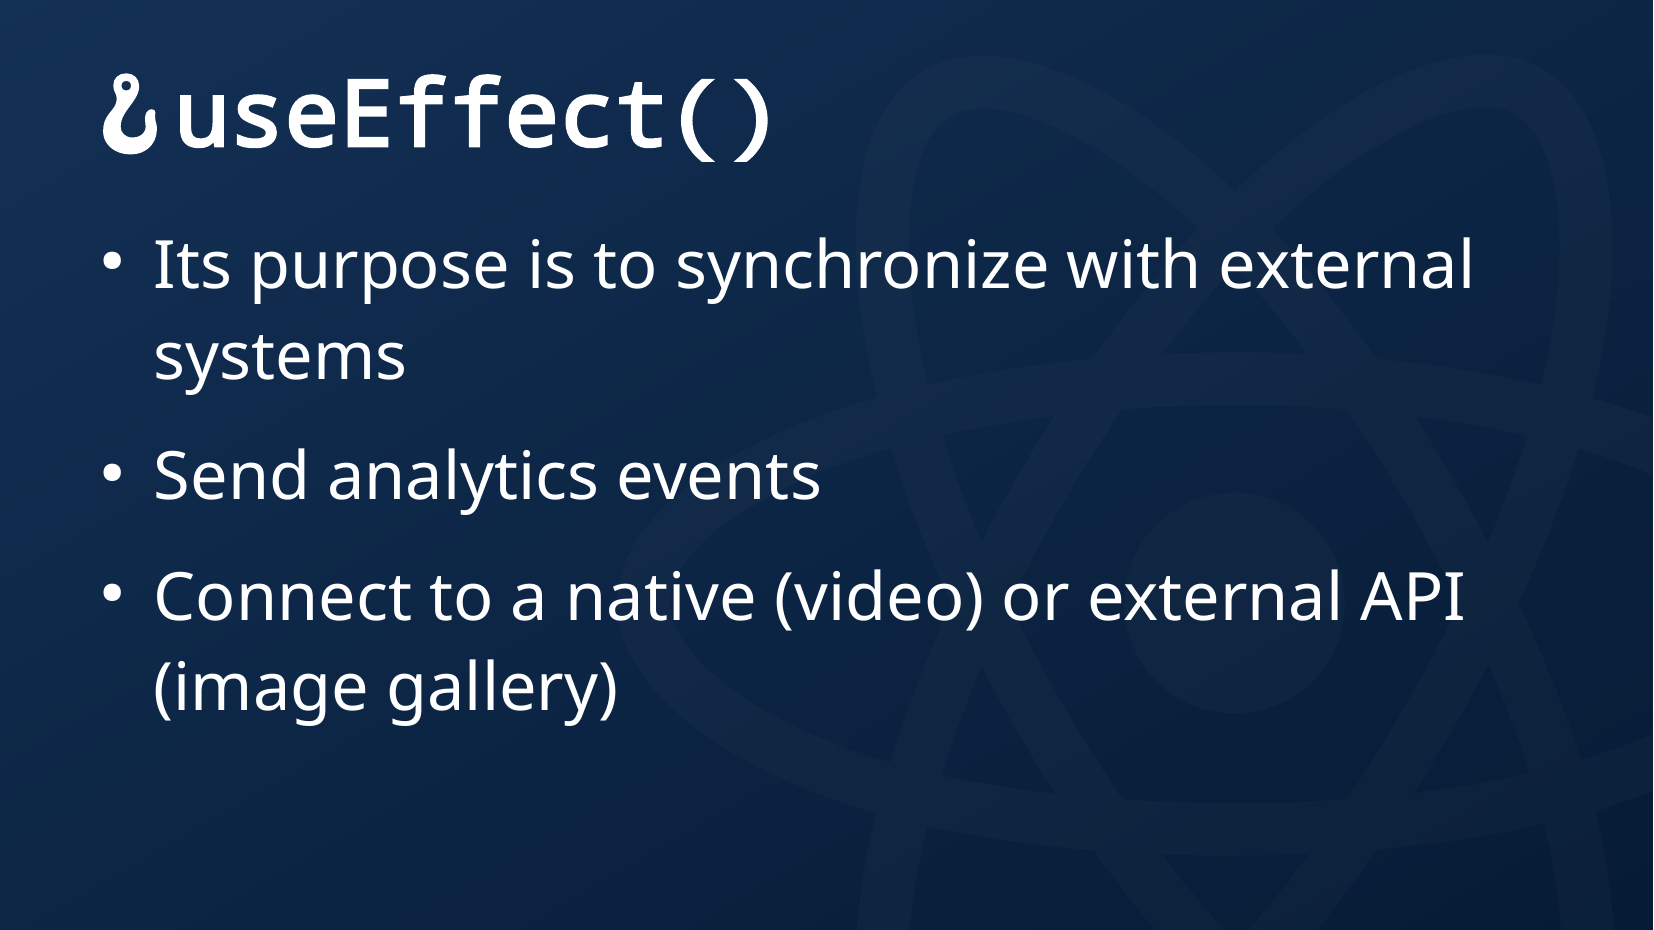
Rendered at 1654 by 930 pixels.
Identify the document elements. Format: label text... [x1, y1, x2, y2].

title 🪝useEffect() [82, 37, 1571, 193]
list Its purpose is to synchronize with external systems Send analytics events Connect to a native (video) or external API (image gallery) [82, 217, 1571, 757]
